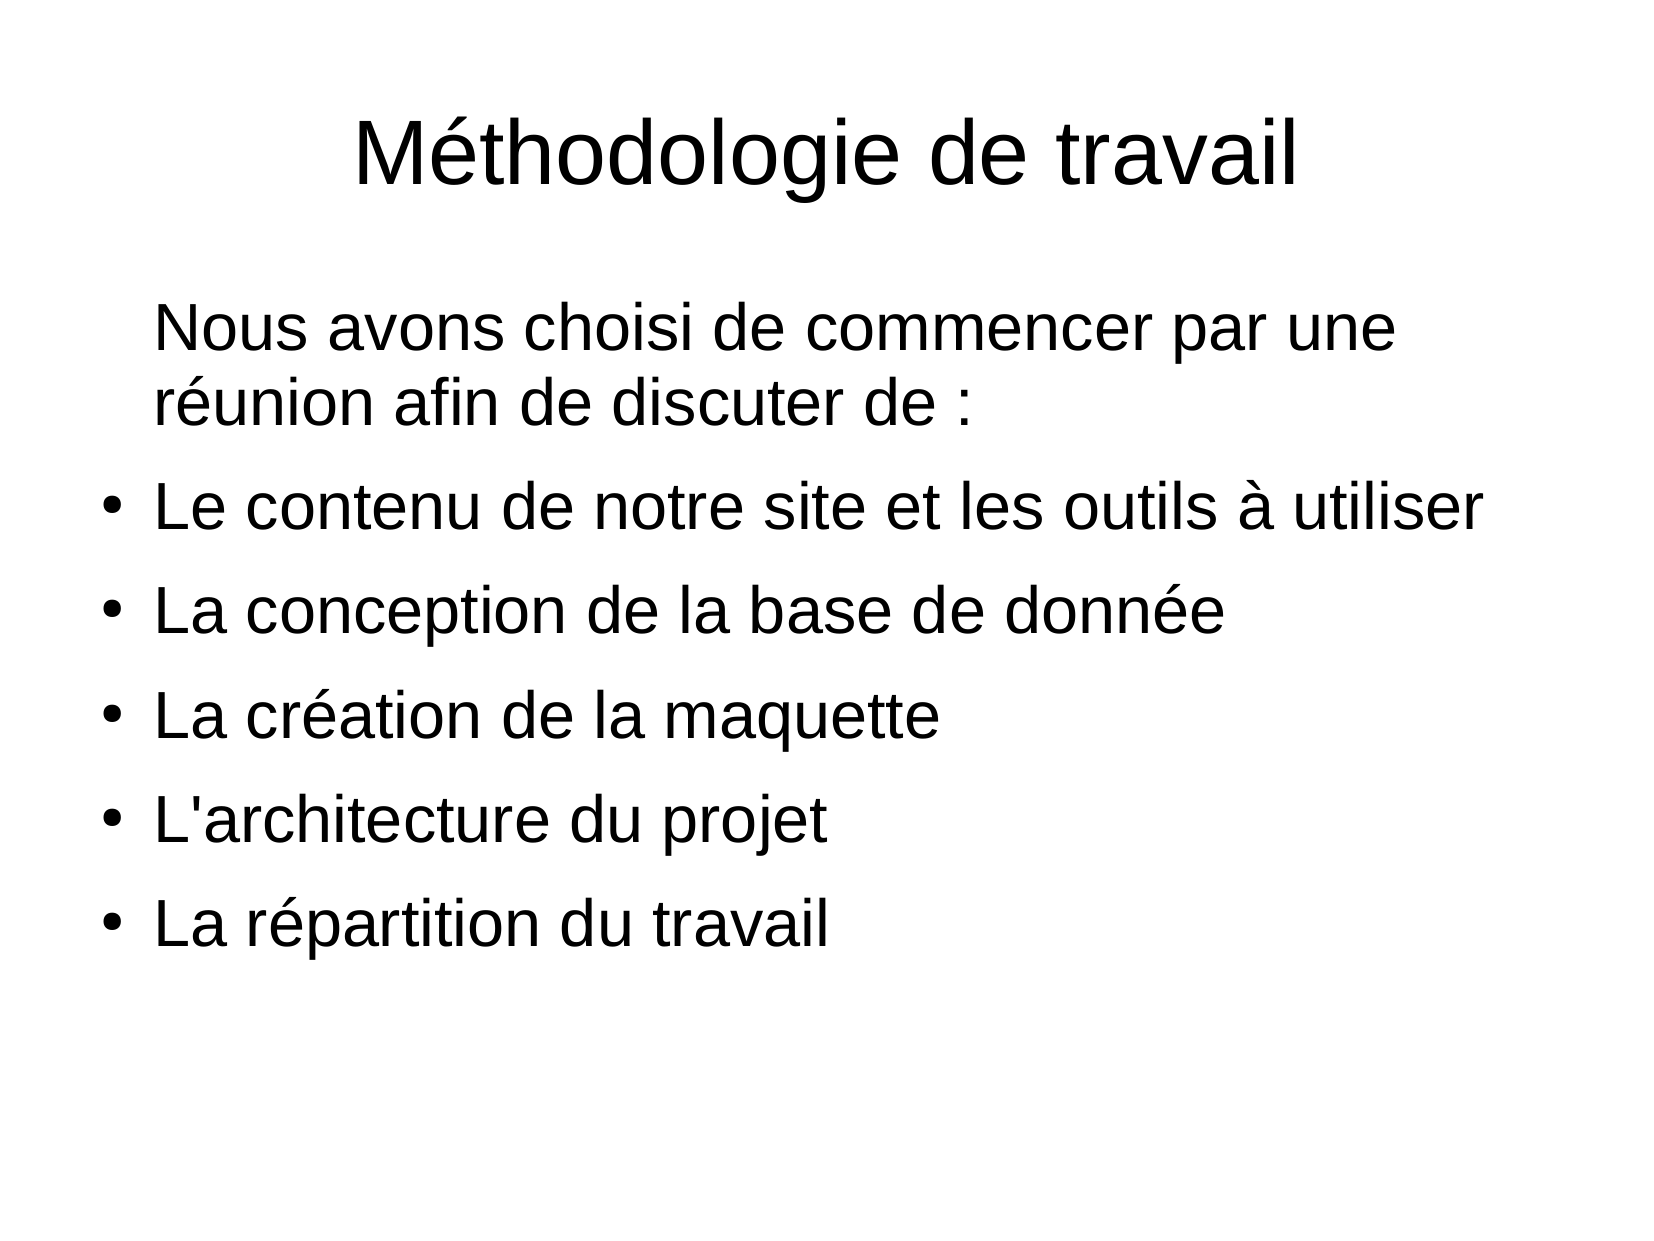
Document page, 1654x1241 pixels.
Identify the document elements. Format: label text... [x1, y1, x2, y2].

title Méthodologie de travail [82, 49, 1571, 257]
list Nous avons choisi de commencer par une réunion afin de discuter de : Le contenu de notre site et les outils à utiliser La conception de la base de donnée La création de la maquette L'architecture du projet La répartition du travail [82, 290, 1571, 1109]
